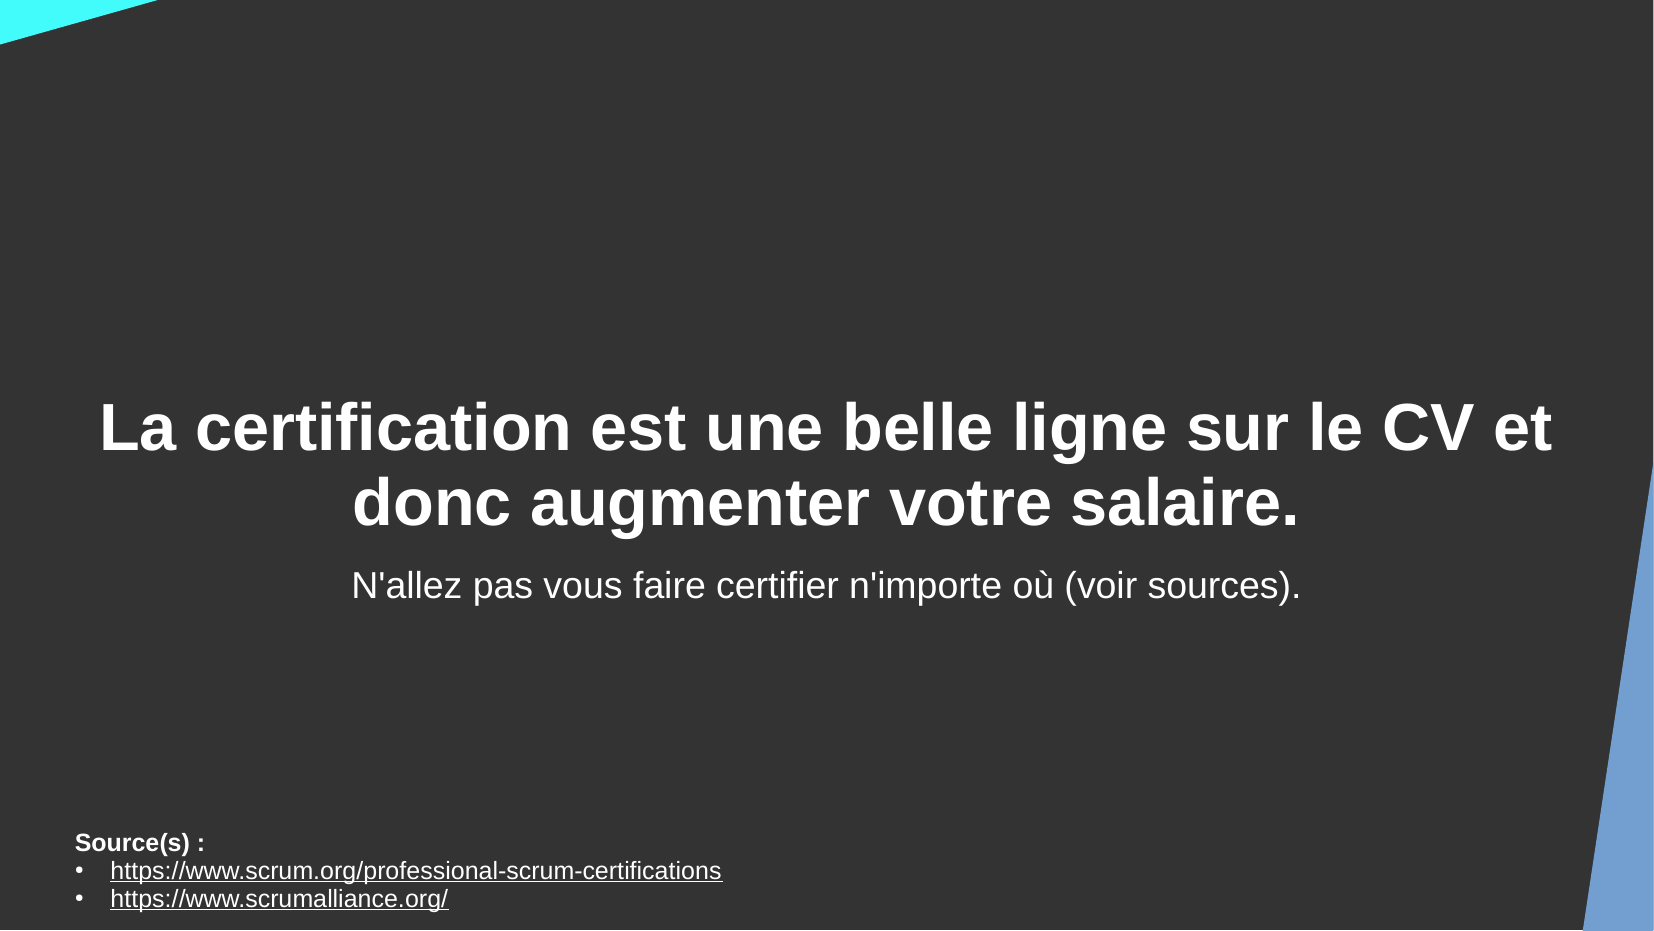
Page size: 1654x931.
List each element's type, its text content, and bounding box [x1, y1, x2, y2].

title La certification est une belle ligne sur le CV et donc augmenter votre salaire. [31, 367, 1622, 563]
text_box [0, 0, 158, 45]
text_box [1582, 458, 1654, 931]
text_box N'allez pas vous faire certifier n'importe où (voir sources). [194, 557, 1459, 615]
text_box Source(s) : https://www.scrum.org/professional-scrum-certifications https://www.scrumalliance.org/ [60, 821, 1546, 921]
